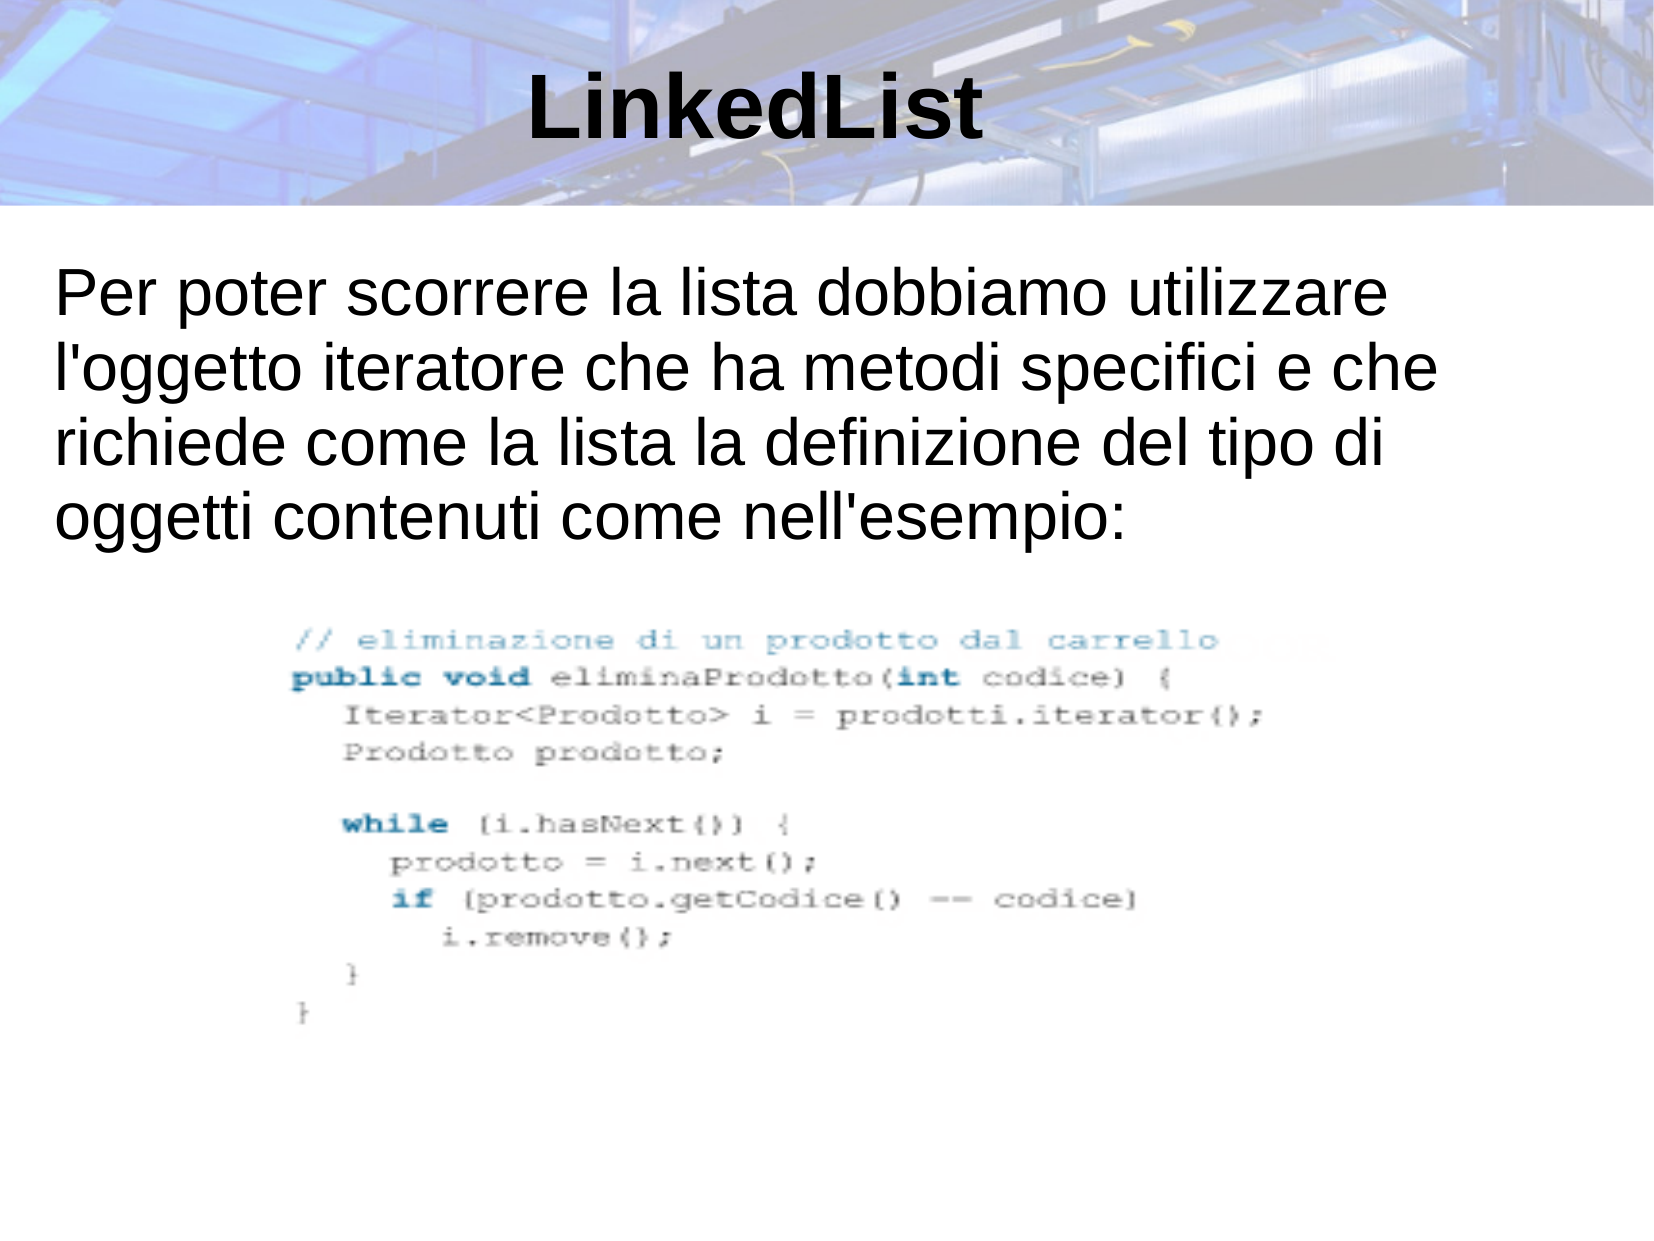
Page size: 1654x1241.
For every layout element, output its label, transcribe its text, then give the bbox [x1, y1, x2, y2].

picture [0, 0, 1654, 1241]
subtitle Per poter scorrere la lista dobbiamo utilizzare l'oggetto iteratore che ha metodi specifici e che richiede come la lista la definizione del tipo di oggetti contenuti come nell'esempio: [54, 255, 1600, 1227]
title LinkedList [11, 2, 1501, 211]
